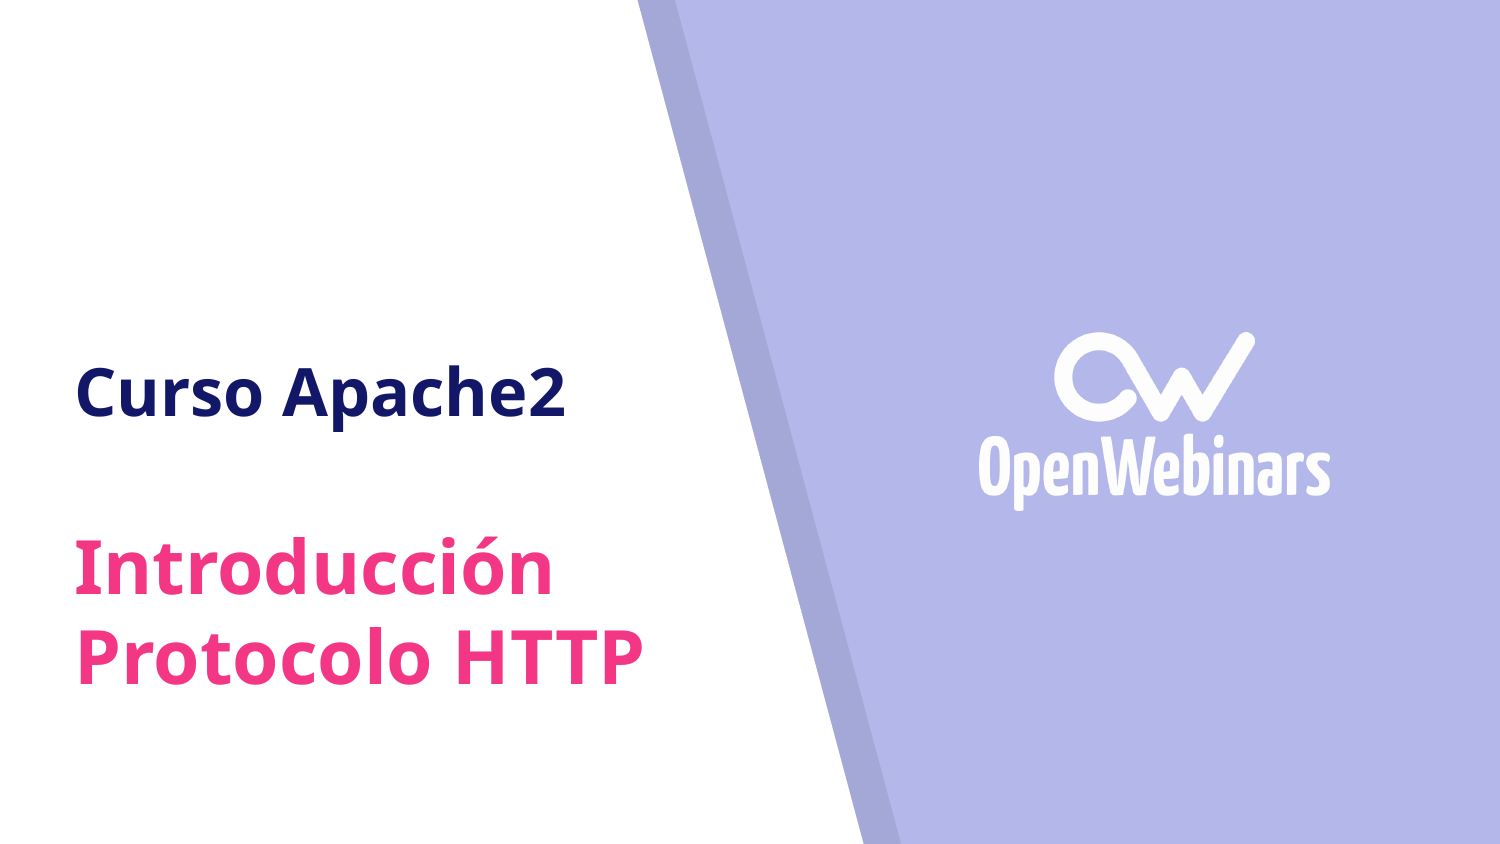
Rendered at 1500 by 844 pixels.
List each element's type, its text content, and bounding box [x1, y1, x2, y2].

title Curso Apache2 Introducción Protocolo HTTP [59, 520, 863, 715]
picture [979, 332, 1330, 512]
